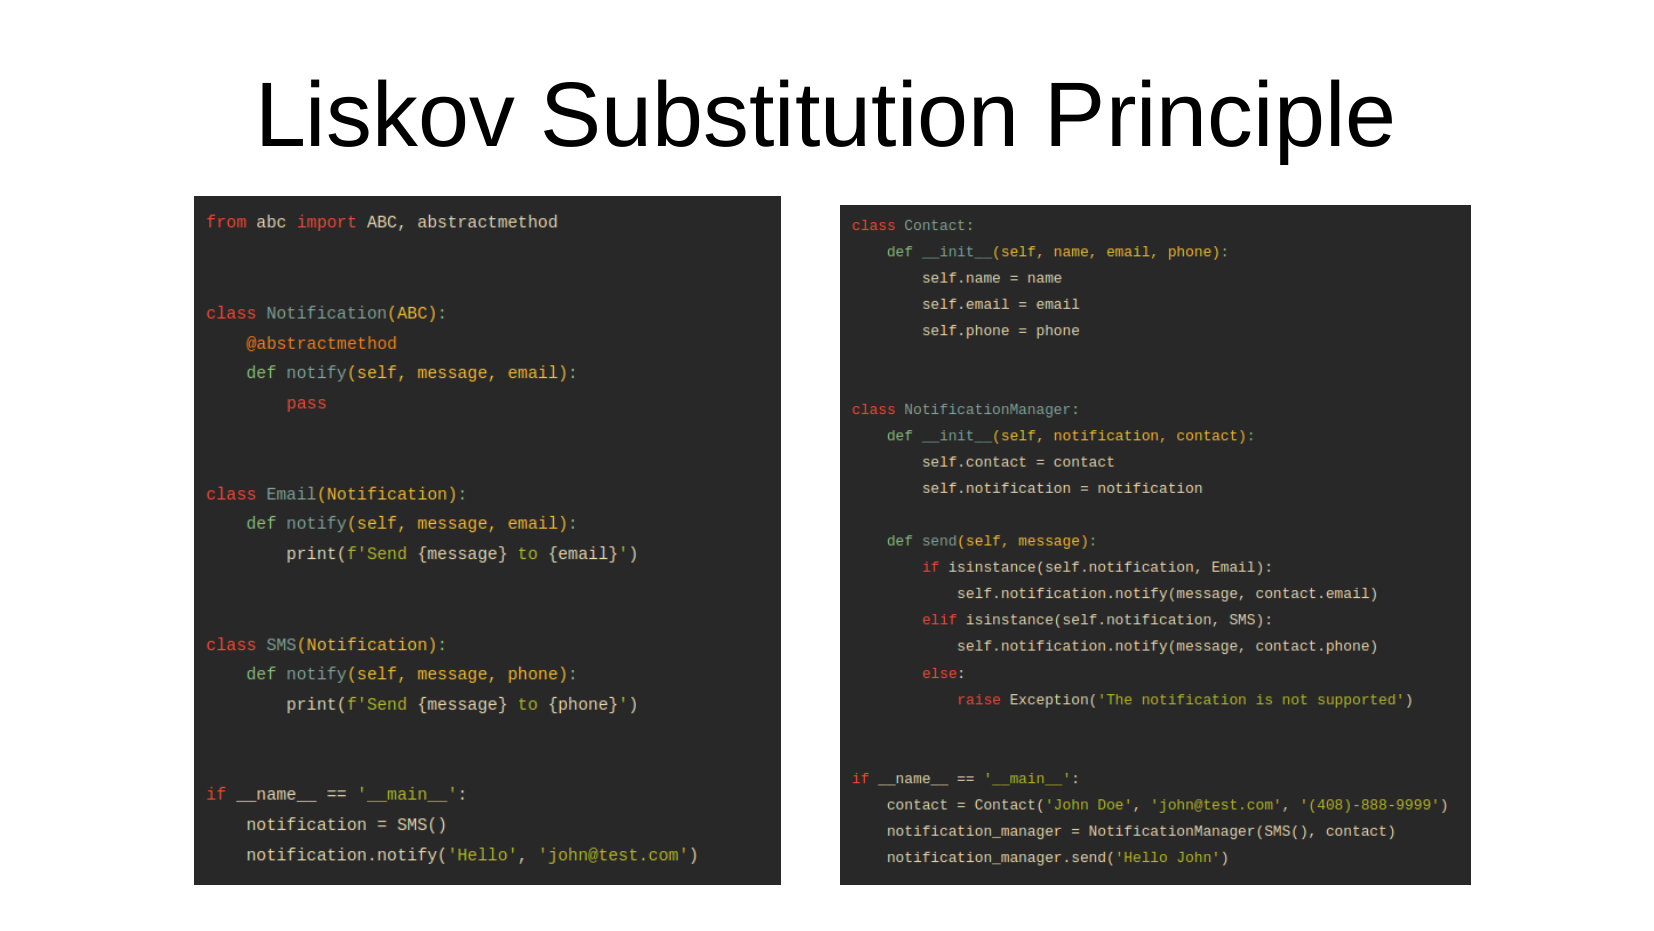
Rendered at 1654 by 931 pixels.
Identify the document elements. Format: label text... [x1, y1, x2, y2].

picture [194, 196, 781, 886]
picture [840, 205, 1471, 886]
title Liskov Substitution Principle [82, 37, 1571, 193]
